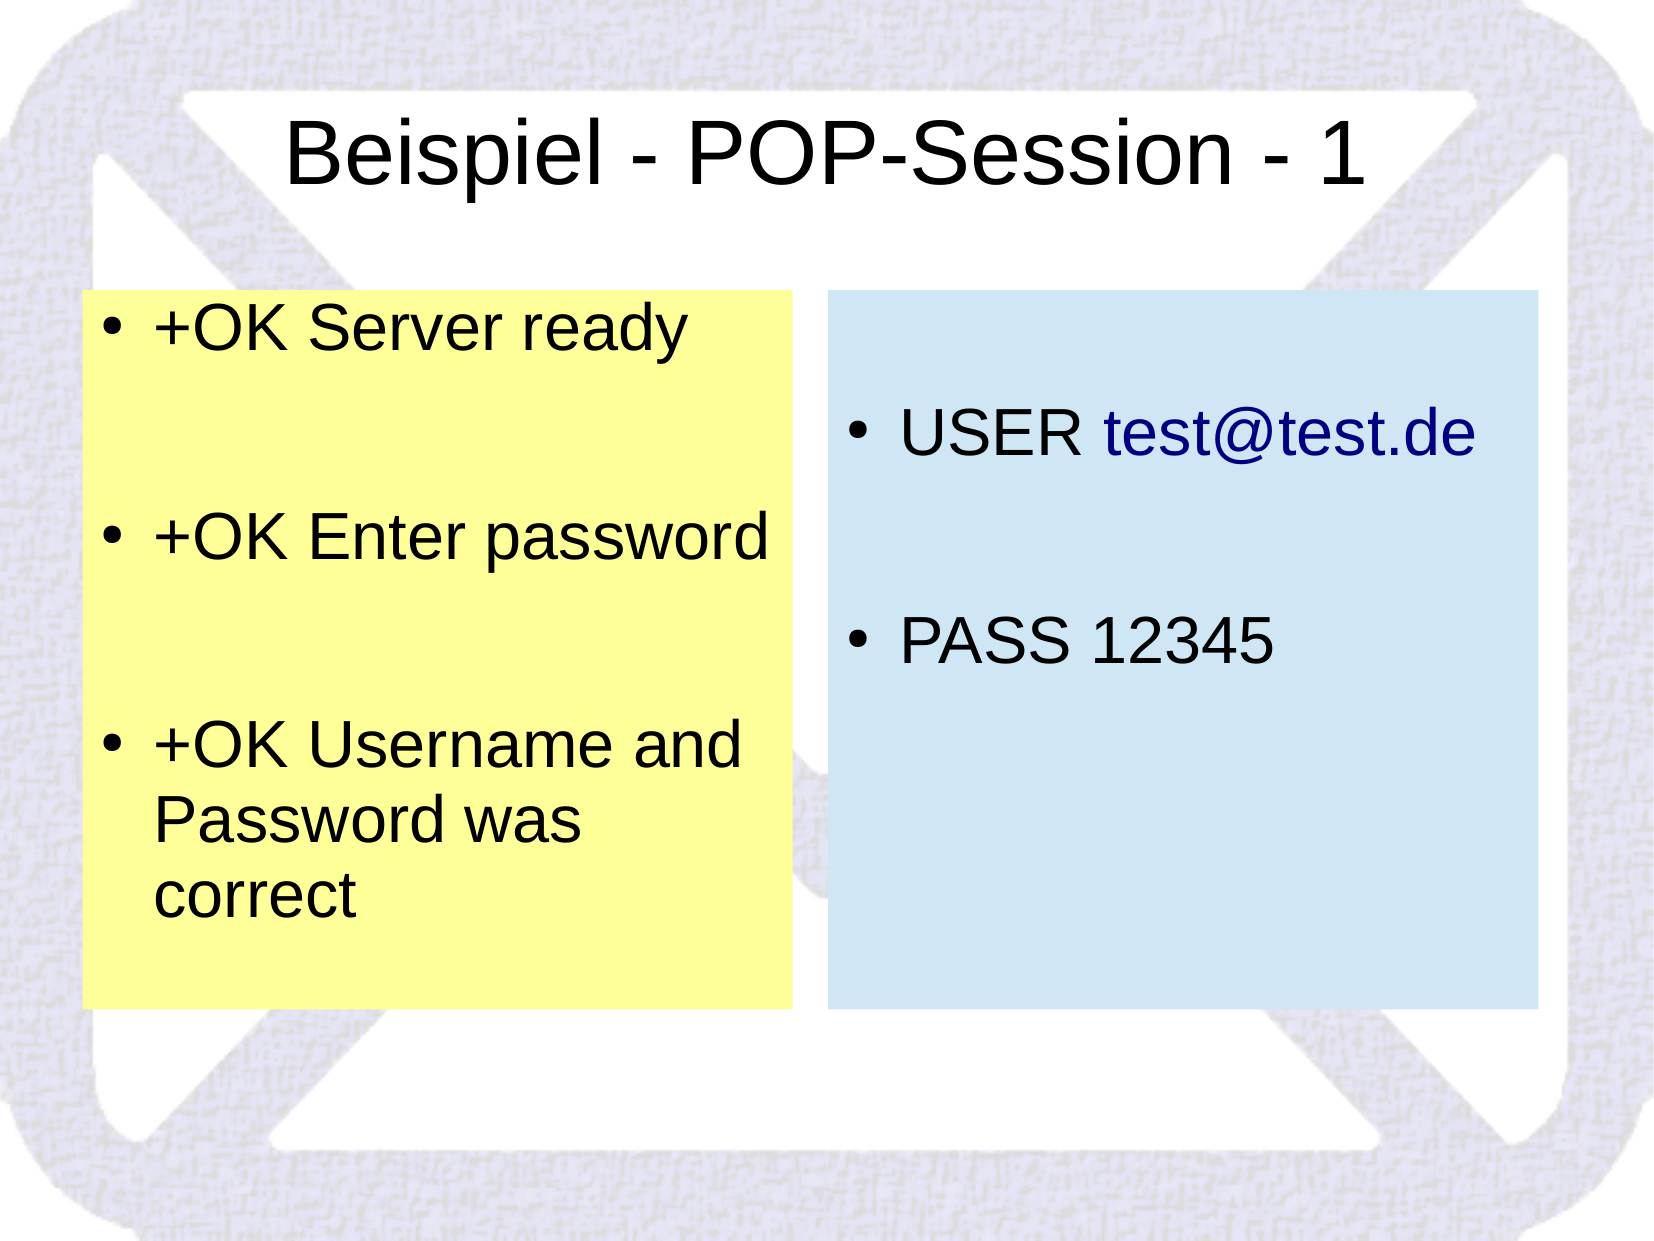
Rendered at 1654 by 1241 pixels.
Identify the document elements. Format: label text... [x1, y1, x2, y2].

title Beispiel - POP-Session - 1 [82, 49, 1571, 257]
picture [0, 0, 1654, 1241]
list +OK Server ready +OK Enter password +OK Username and Password was correct [82, 290, 793, 1010]
list USER test@test.de PASS 12345 [828, 290, 1539, 1010]
